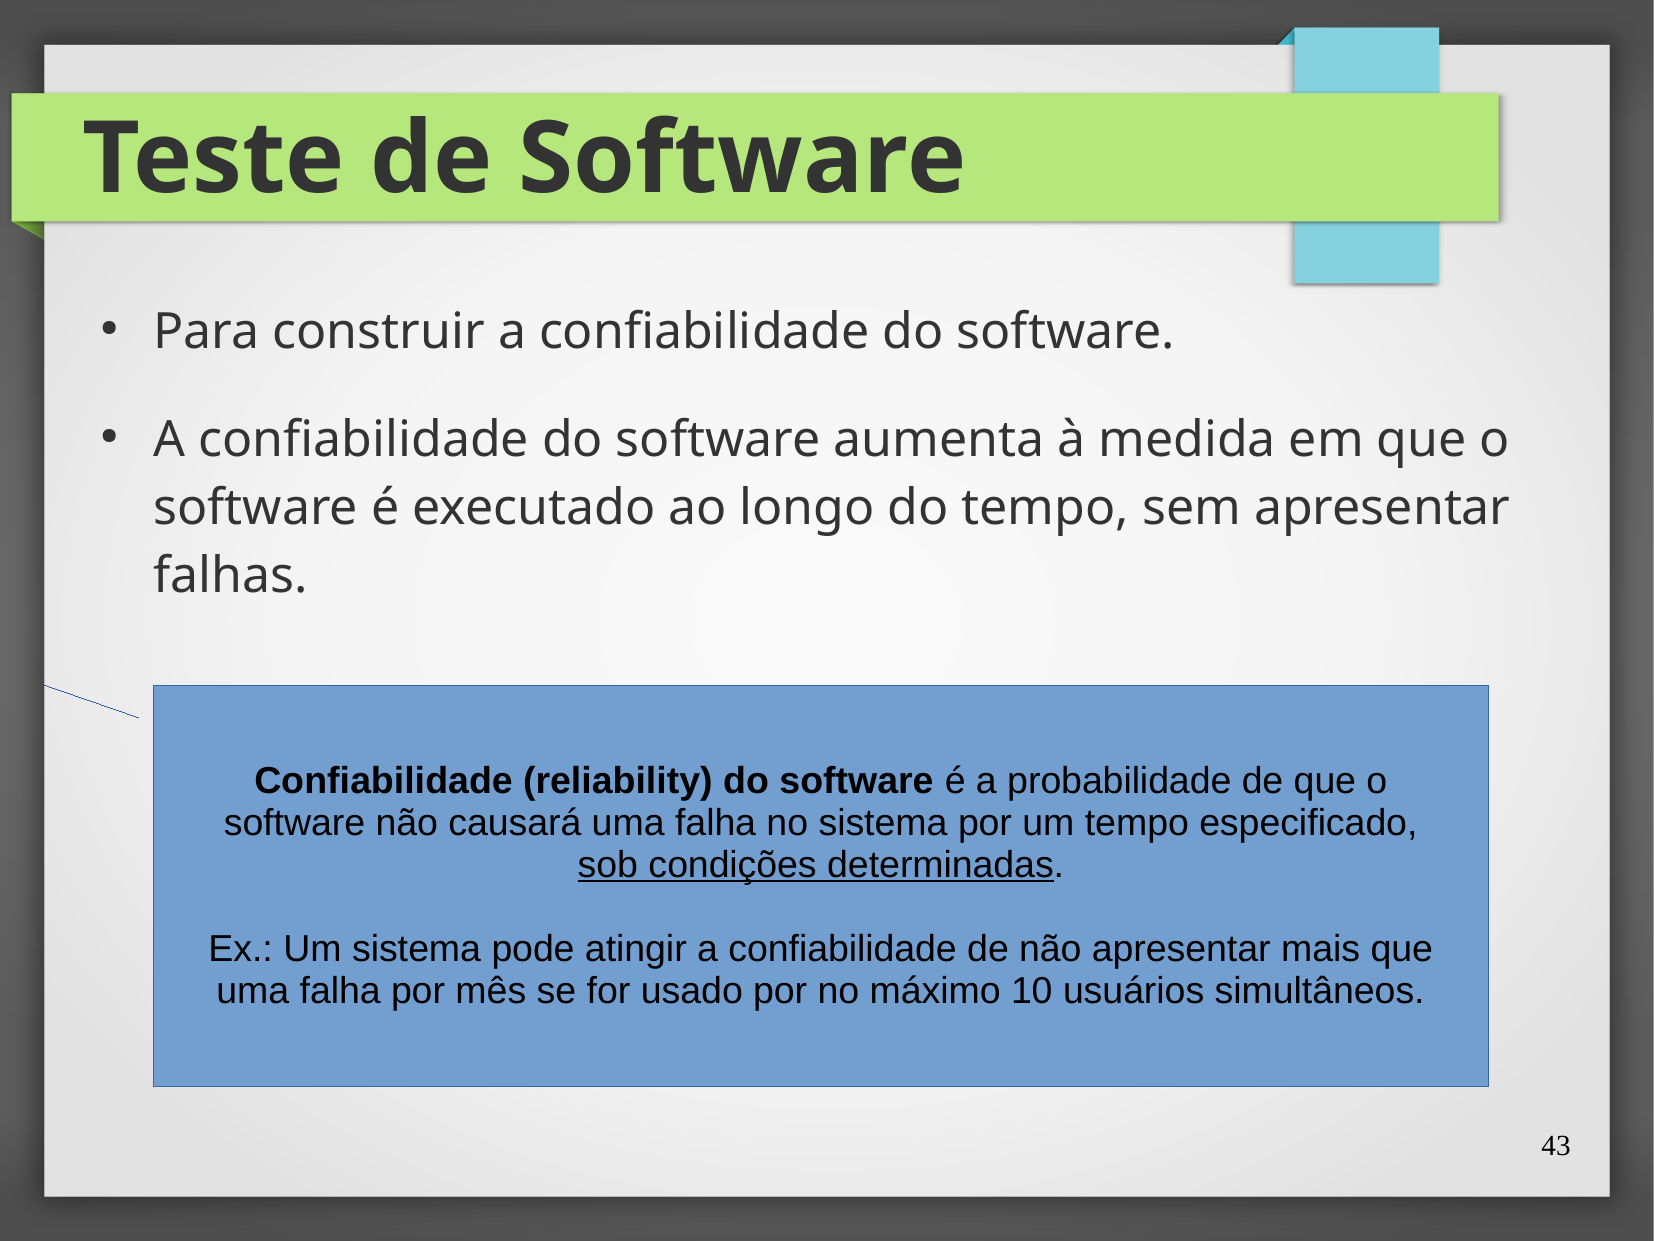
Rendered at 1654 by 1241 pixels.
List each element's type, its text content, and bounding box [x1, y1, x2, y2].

text_box Confiabilidade (reliability) do software é a probabilidade de que o software não causará uma falha no sistema por um tempo especificado, sob condições determinadas. Ex.: Um sistema pode atingir a confiabilidade de não apresentar mais que uma falha por mês se for usado por no máximo 10 usuários simultâneos. [154, 685, 1488, 1087]
picture [0, 0, 1654, 1241]
list Para construir a confiabilidade do software. A confiabilidade do software aumenta à medida em que o software é executado ao longo do tempo, sem apresentar falhas. [82, 295, 1571, 1015]
title Teste de Software [82, 94, 1264, 213]
